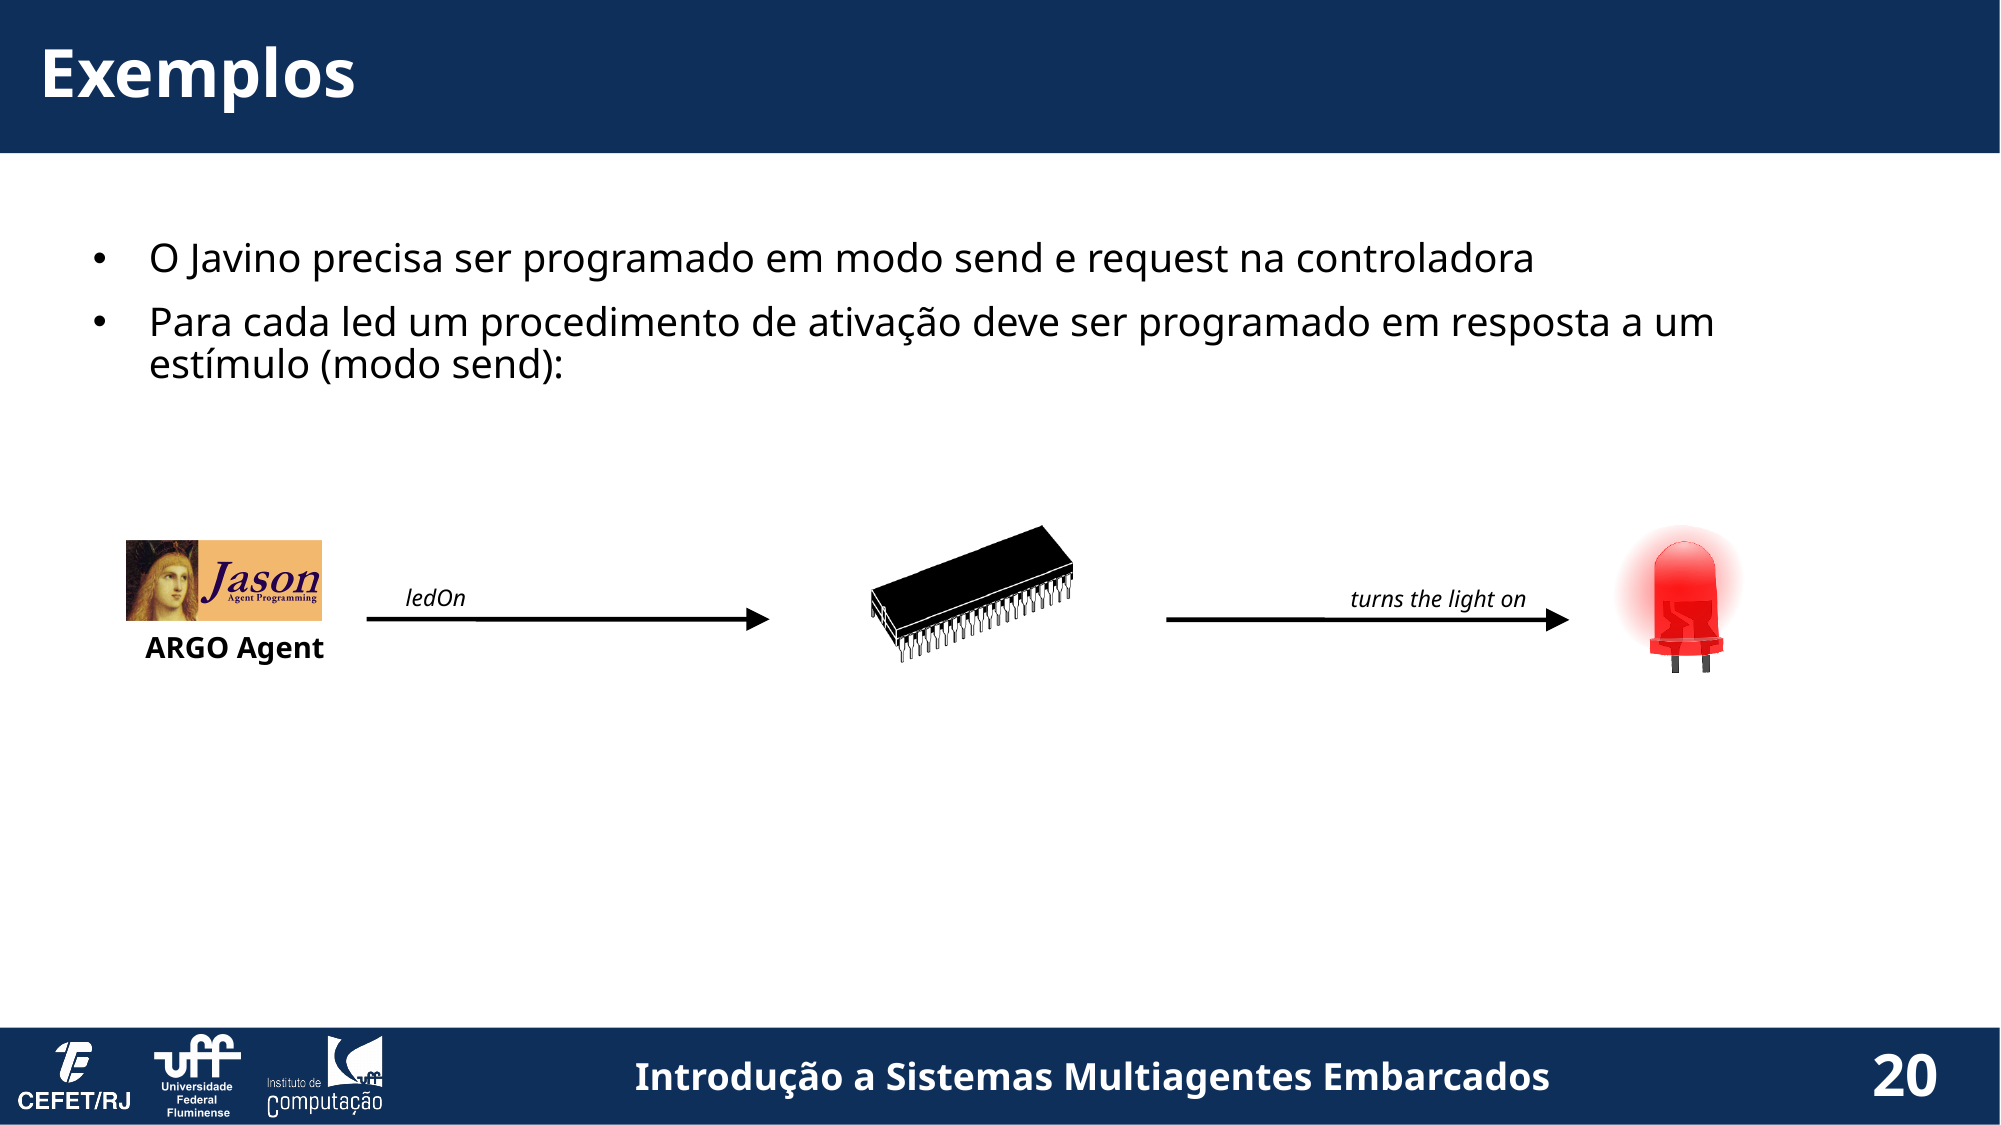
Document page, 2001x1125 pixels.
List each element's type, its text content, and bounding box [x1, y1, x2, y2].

text_box turns the light on [1316, 576, 1561, 620]
picture [153, 1033, 242, 1122]
text_box Exemplos [25, 23, 2000, 119]
picture [1605, 525, 1754, 673]
picture [265, 1033, 384, 1118]
picture [18, 1021, 130, 1125]
picture [871, 525, 1073, 663]
text_box ARGO Agent [110, 622, 361, 672]
text_box O Javino precisa ser programado em modo send e request na controladora Para cada led um procedimento de ativação deve ser programado em resposta a um estímulo (modo send): [77, 231, 1833, 1006]
picture [126, 540, 322, 621]
text_box ledOn [378, 576, 493, 619]
